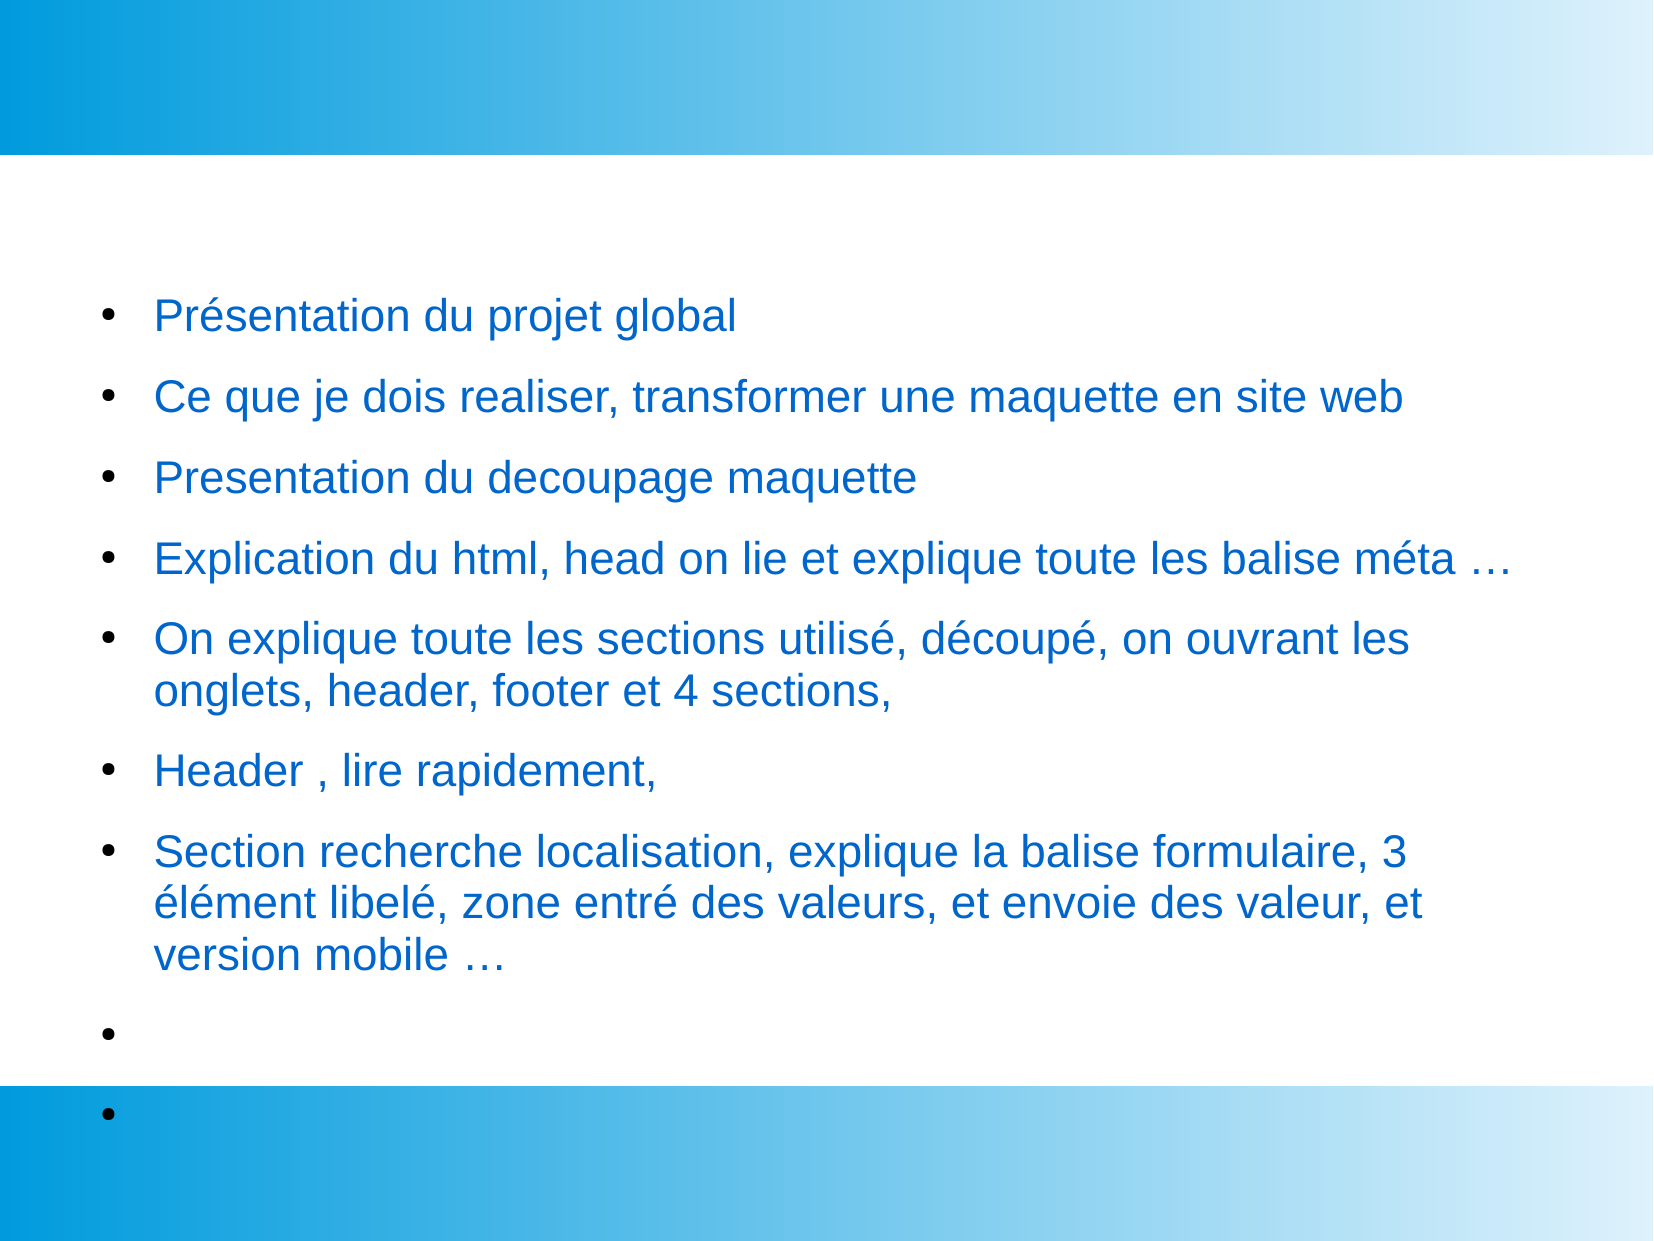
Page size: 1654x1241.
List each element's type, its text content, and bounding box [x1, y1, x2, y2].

list Présentation du projet global Ce que je dois realiser, transformer une maquette en site web Presentation du decoupage maquette Explication du html, head on lie et explique toute les balise méta … On explique toute les sections utilisé, découpé, on ouvrant les onglets, header, footer et 4 sections, Header , lire rapidement, Section recherche localisation, explique la balise formulaire, 3 élément libelé, zone entré des valeurs, et envoie des valeur, et version mobile … [82, 290, 1571, 1010]
